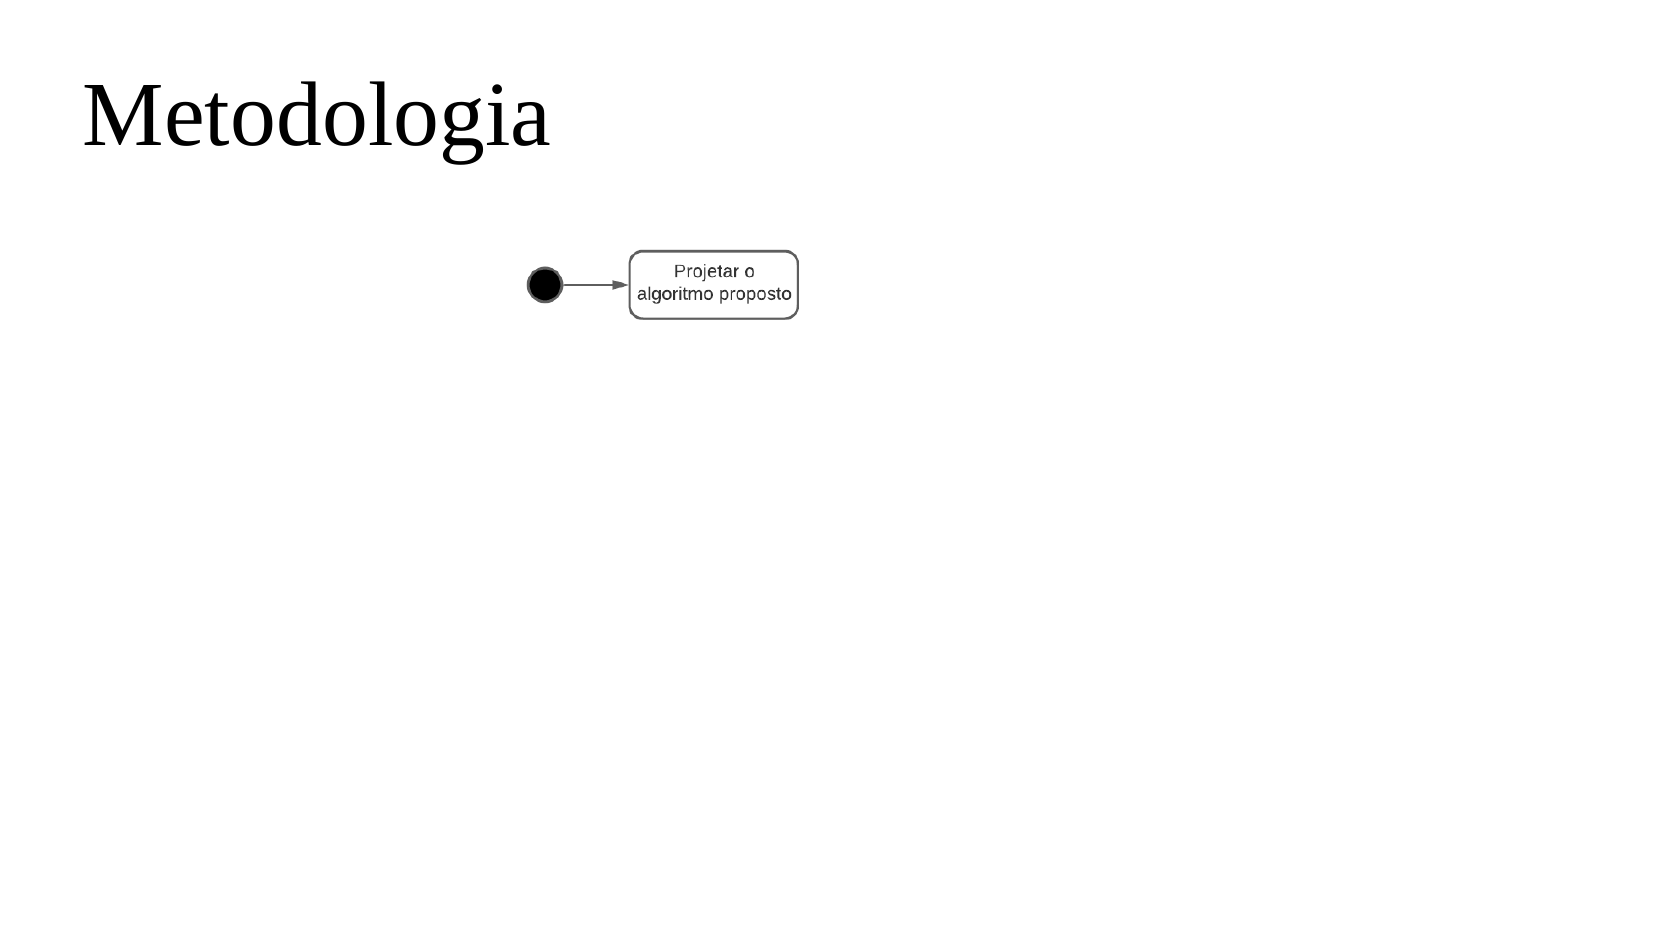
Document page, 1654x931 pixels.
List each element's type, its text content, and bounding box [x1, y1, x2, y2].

picture [494, 217, 1159, 758]
title Metodologia [82, 37, 1571, 193]
